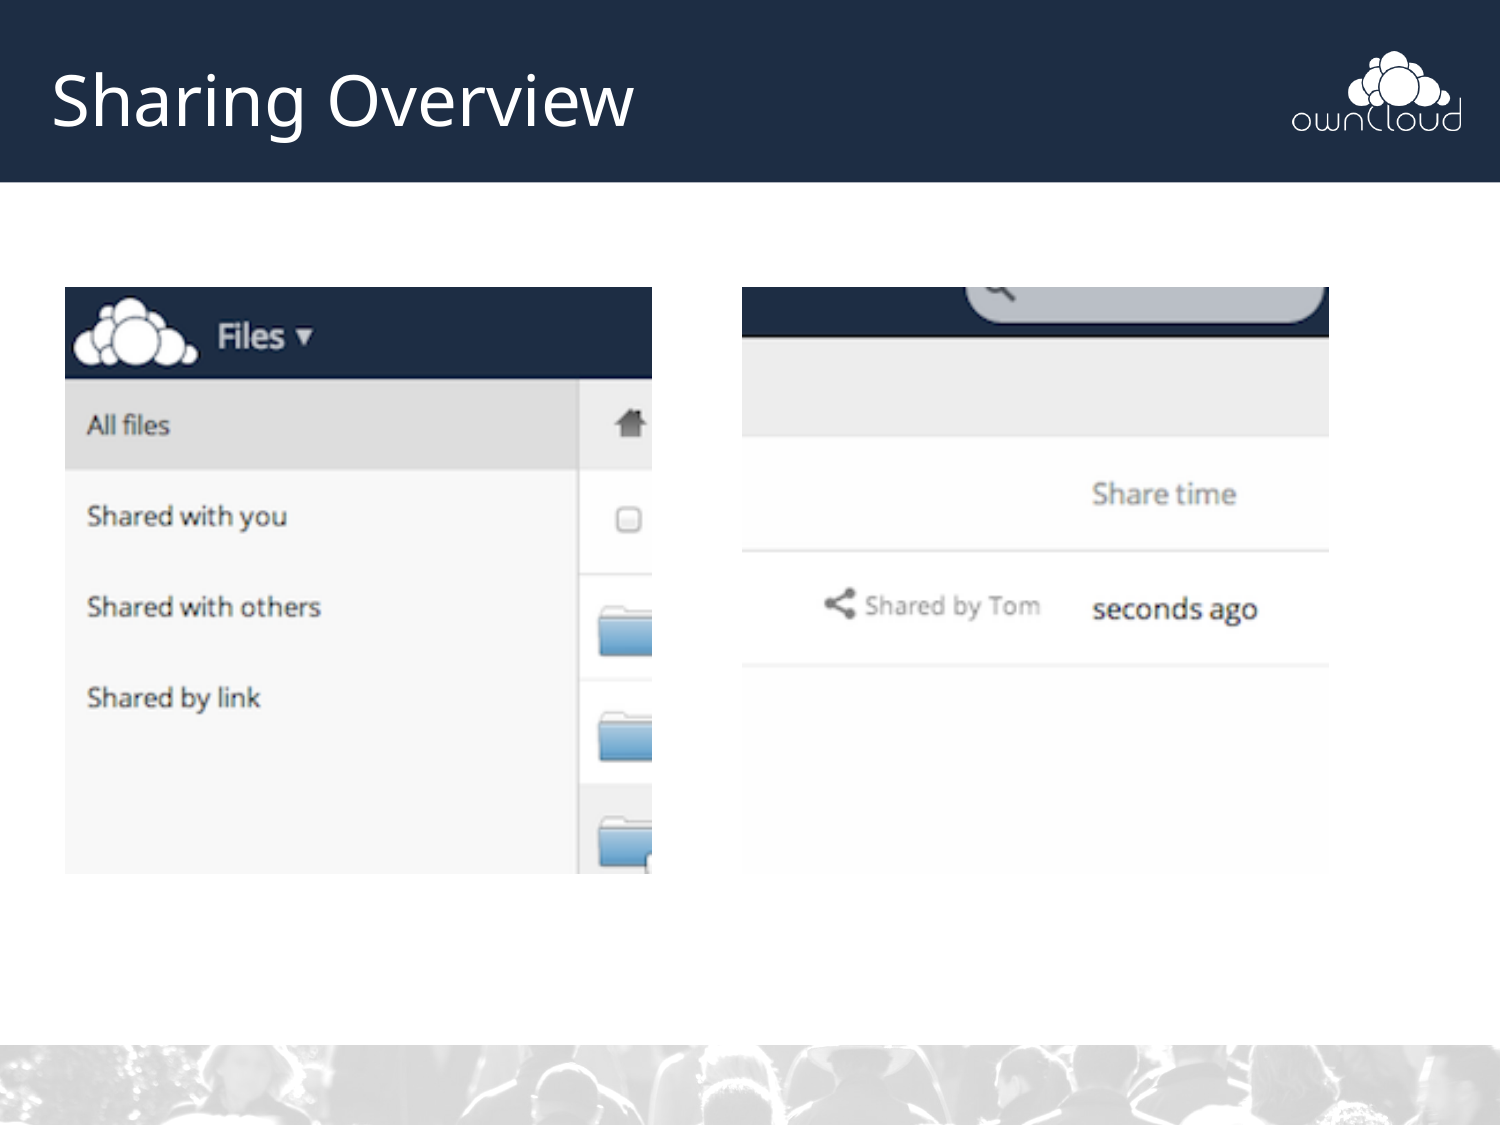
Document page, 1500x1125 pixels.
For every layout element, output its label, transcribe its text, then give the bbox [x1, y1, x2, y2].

picture [742, 287, 1329, 874]
picture [65, 287, 652, 874]
picture [1292, 51, 1461, 131]
picture [0, 1045, 1500, 1125]
text_box Sharing Overview [36, 0, 1250, 199]
